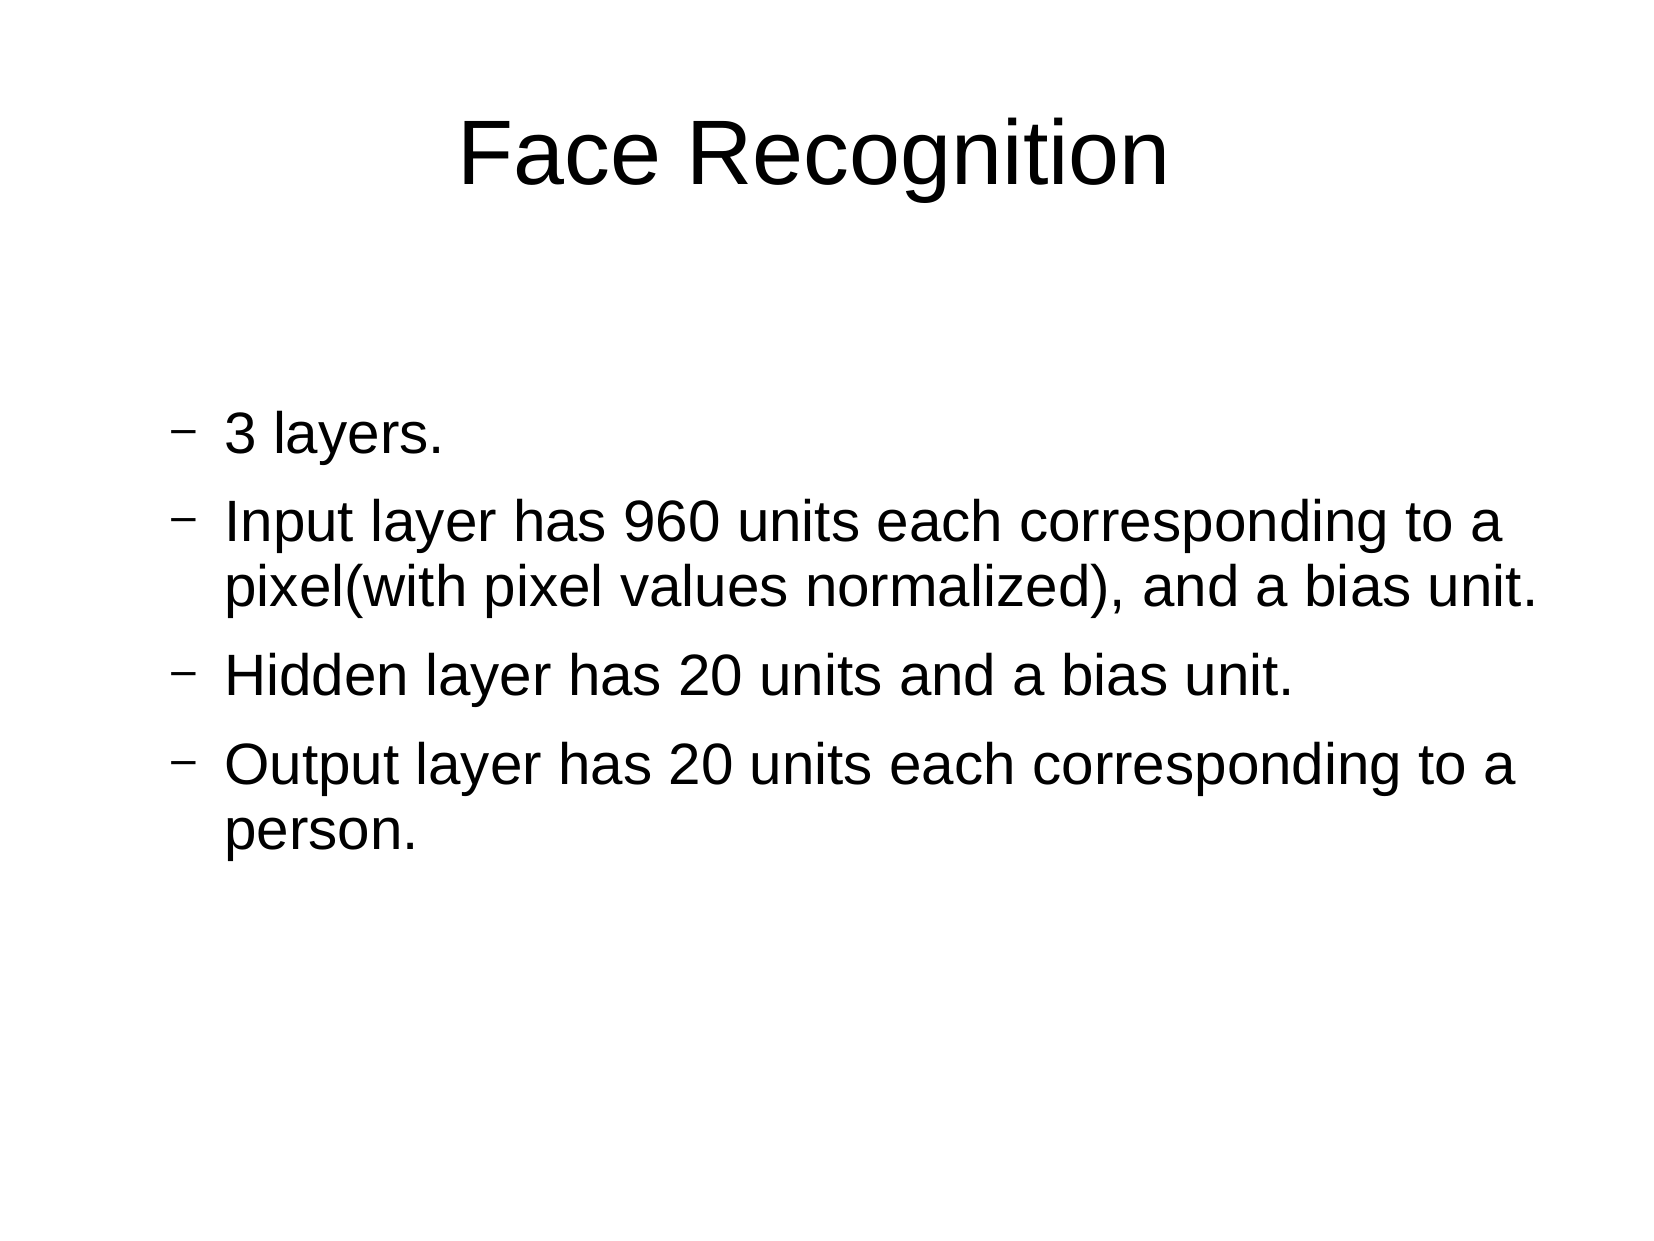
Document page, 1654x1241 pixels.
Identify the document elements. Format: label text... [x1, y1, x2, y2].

title Face Recognition [82, 49, 1571, 257]
list 3 layers. Input layer has 960 units each corresponding to a pixel(with pixel values normalized), and a bias unit. Hidden layer has 20 units and a bias unit. Output layer has 20 units each corresponding to a person. [82, 302, 1571, 1022]
